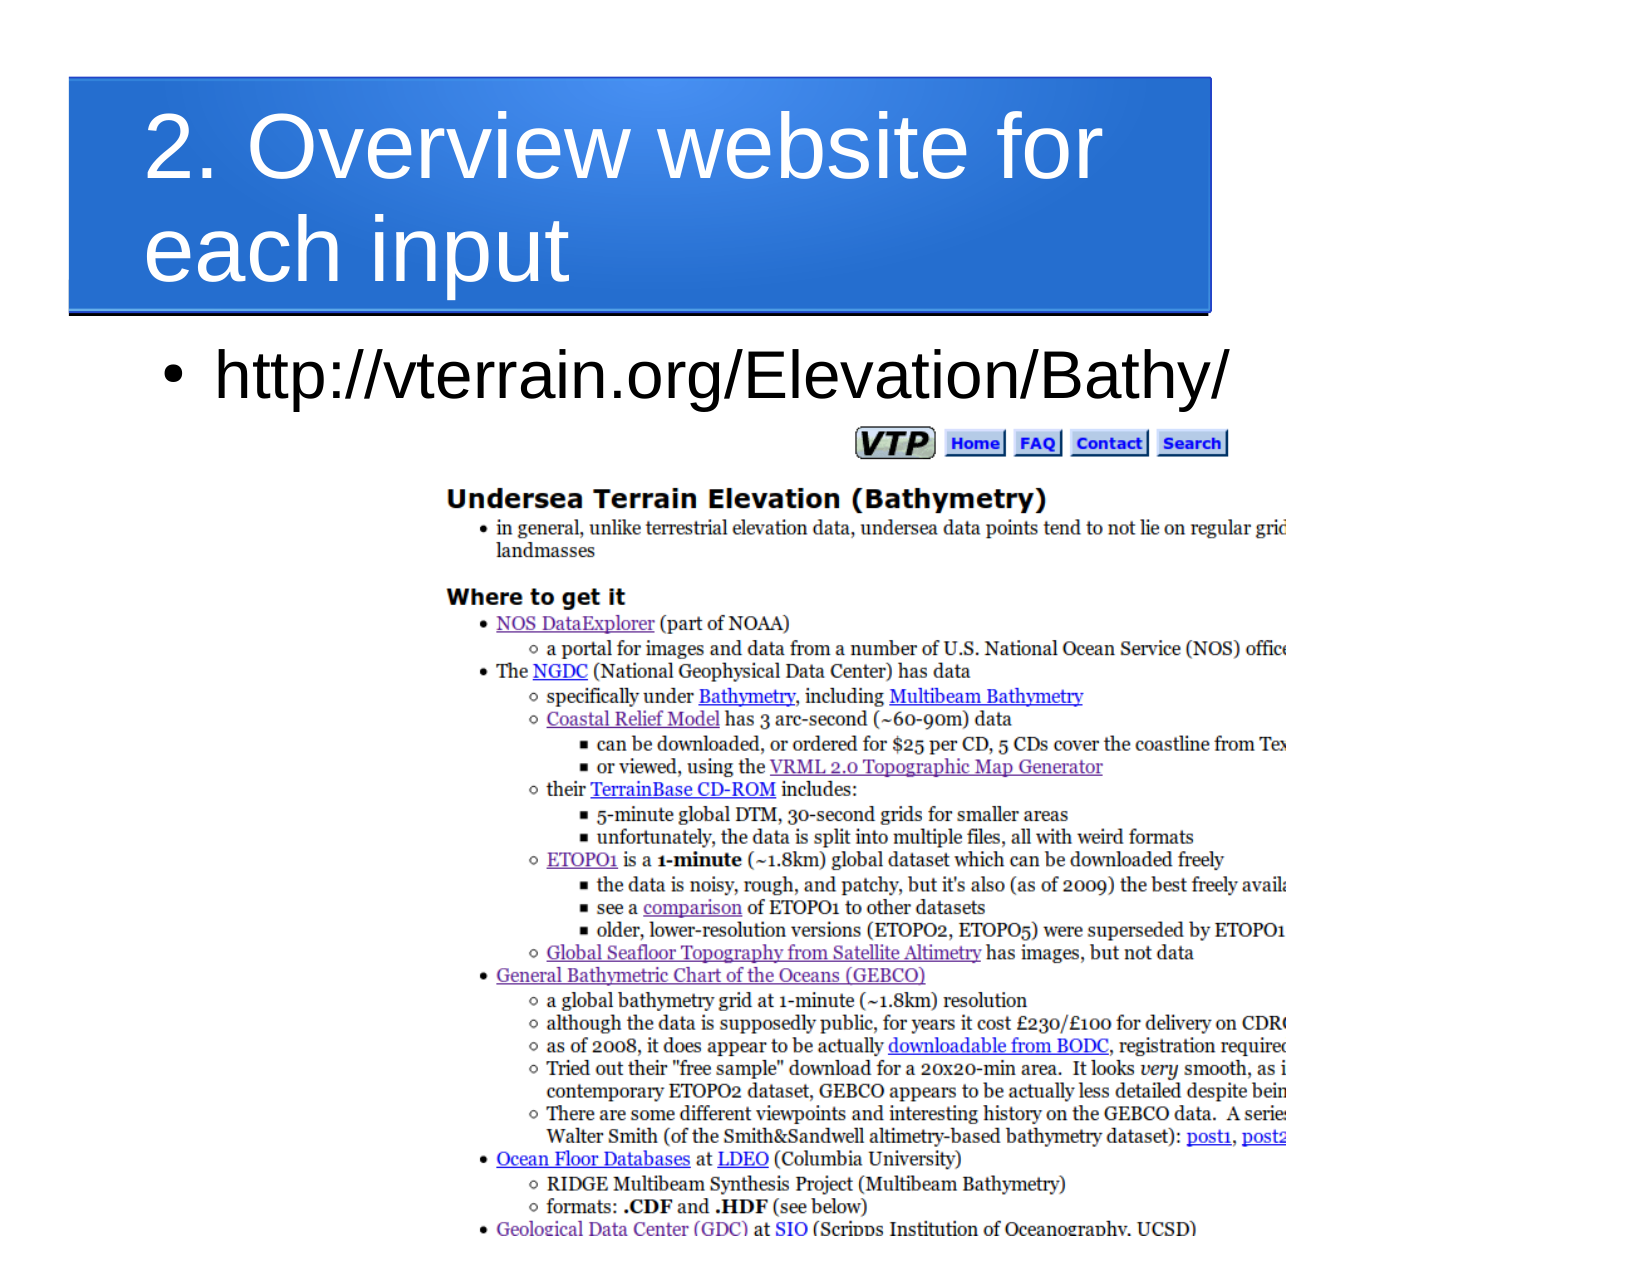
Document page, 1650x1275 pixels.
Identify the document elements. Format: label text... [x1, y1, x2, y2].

picture [440, 424, 1286, 1236]
list http://vterrain.org/Elevation/Bathy/ [143, 337, 1489, 1010]
title 2. Overview website for each input [143, 94, 1185, 302]
